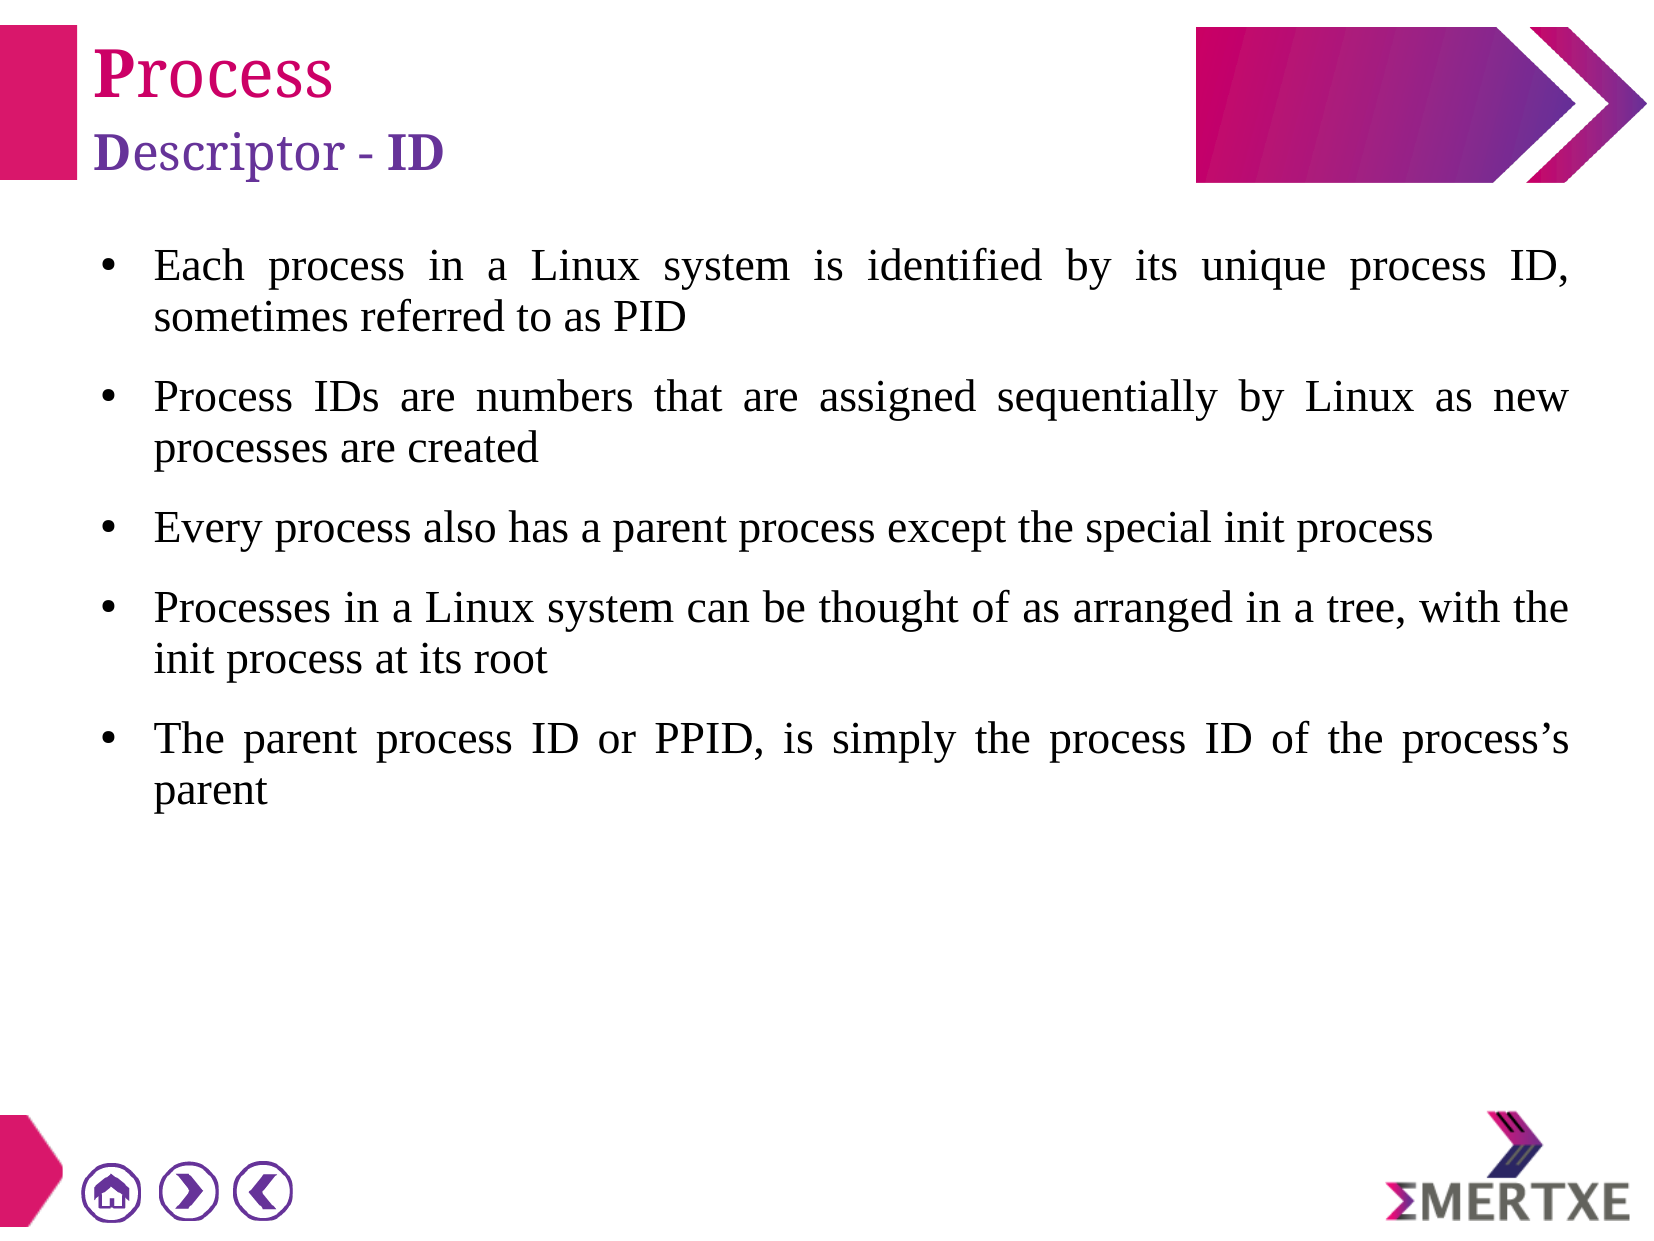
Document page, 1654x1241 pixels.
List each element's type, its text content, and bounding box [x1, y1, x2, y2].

picture [1571, 27, 1647, 183]
list Each process in a Linux system is identified by its unique process ID, sometimes referred to as PID Process IDs are numbers that are assigned sequentially by Linux as new processes are created Every process also has a parent process except the special init process Processes in a Linux system can be thought of as arranged in a tree, with the init process at its root The parent process ID or PPID, is simply the process ID of the process’s parent [82, 240, 1571, 1081]
title Process Descriptor - ID [93, 2, 1571, 210]
picture [233, 1161, 293, 1221]
picture [159, 1161, 219, 1221]
picture [81, 1163, 141, 1223]
picture [1385, 1107, 1631, 1221]
